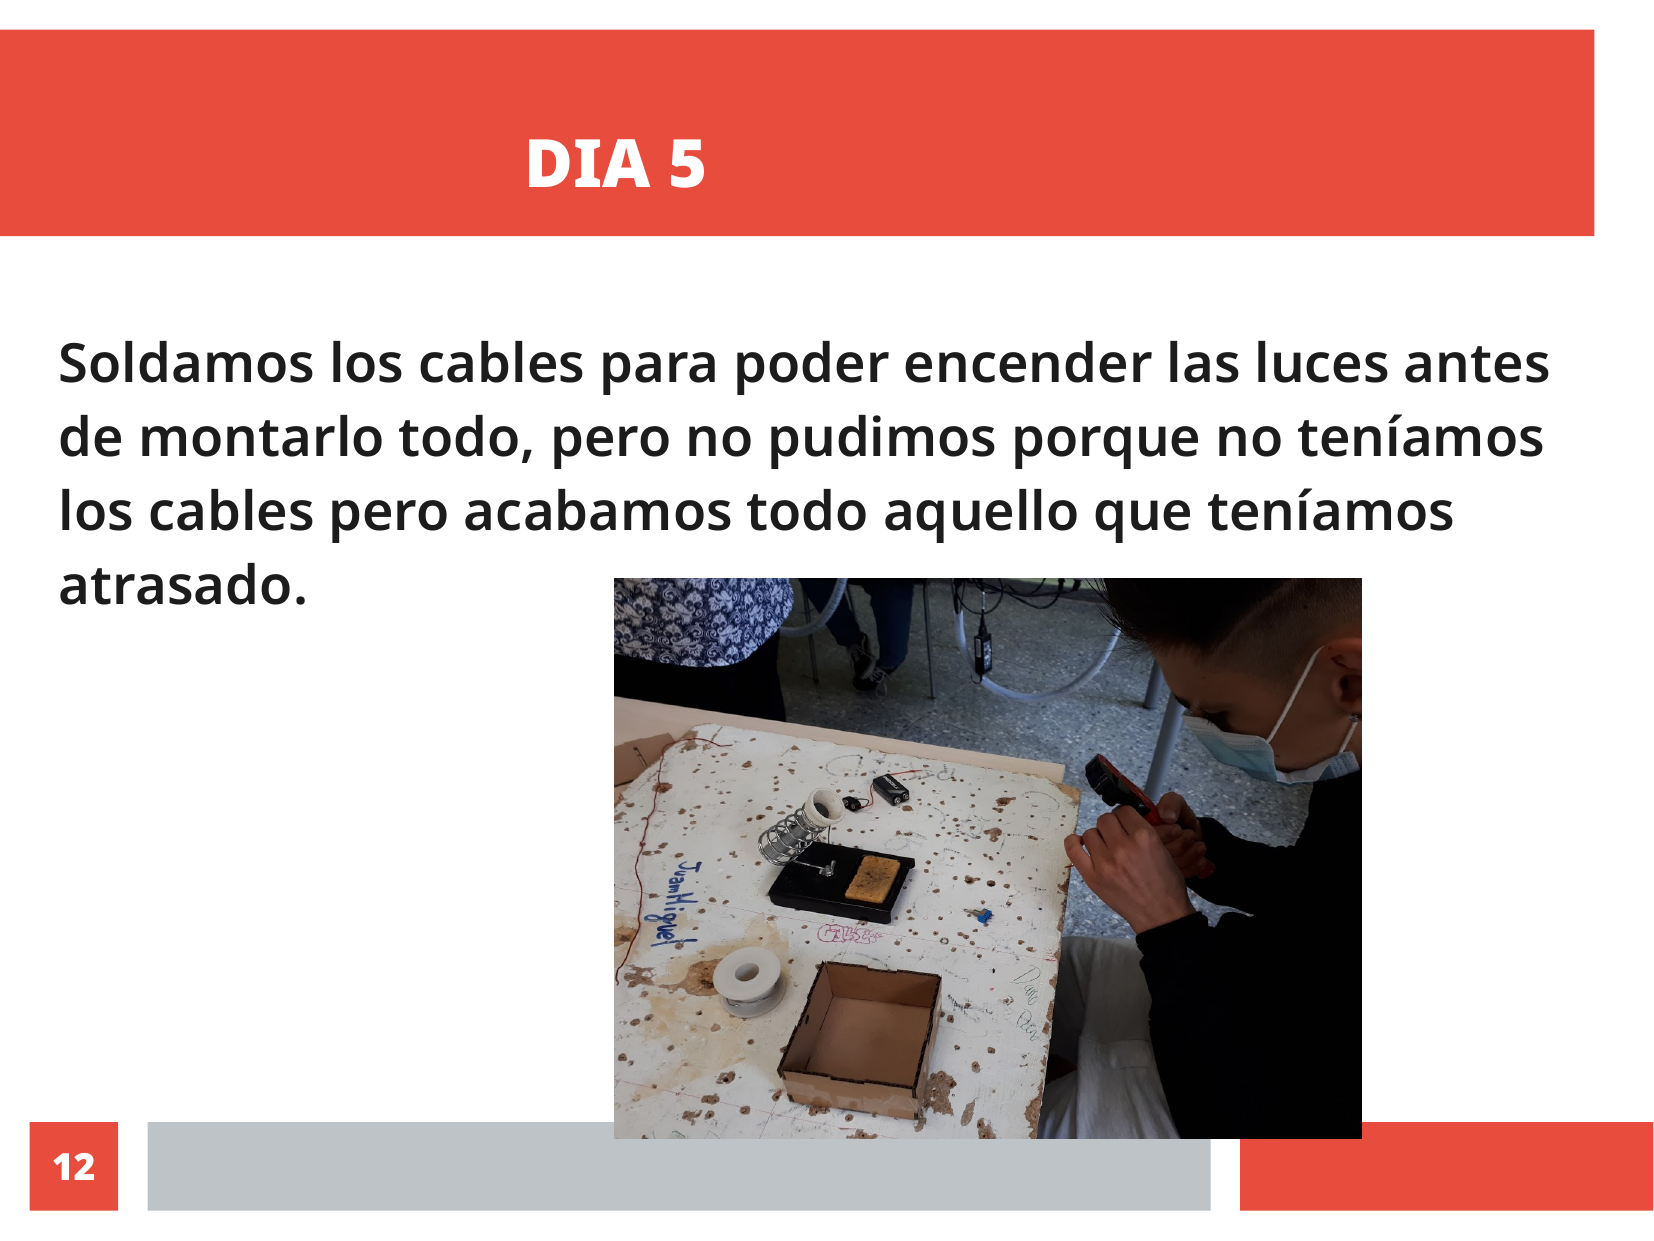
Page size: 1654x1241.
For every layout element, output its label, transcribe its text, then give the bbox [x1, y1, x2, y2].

picture [614, 578, 1362, 1139]
list Soldamos los cables para poder encender las luces antes de montarlo todo, pero no pudimos porque no teníamos los cables pero acabamos todo aquello que teníamos atrasado. [59, 324, 1565, 1093]
title DIA 5 [59, 59, 1595, 207]
